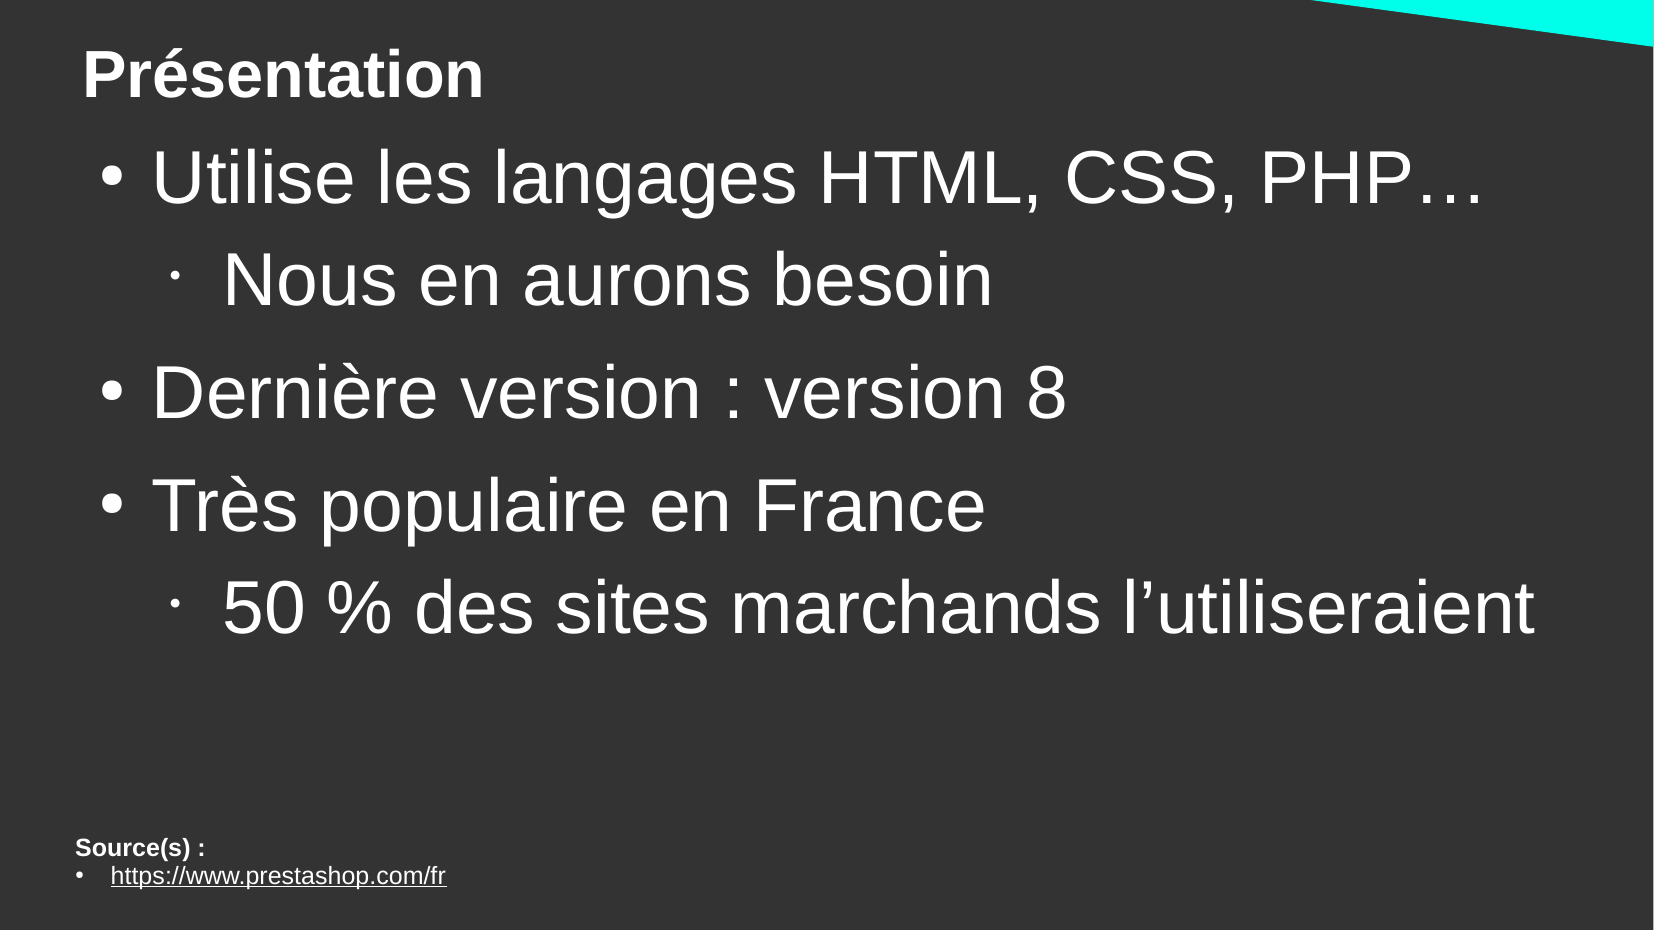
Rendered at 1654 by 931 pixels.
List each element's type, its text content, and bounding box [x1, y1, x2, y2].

text_box [1310, 0, 1654, 47]
title Présentation [82, 37, 1571, 114]
text_box Source(s) : https://www.prestashop.com/fr [60, 826, 1546, 910]
list Utilise les langages HTML, CSS, PHP… Nous en aurons besoin Dernière version : version 8 Très populaire en France 50 % des sites marchands l’utiliseraient [80, 135, 1620, 804]
